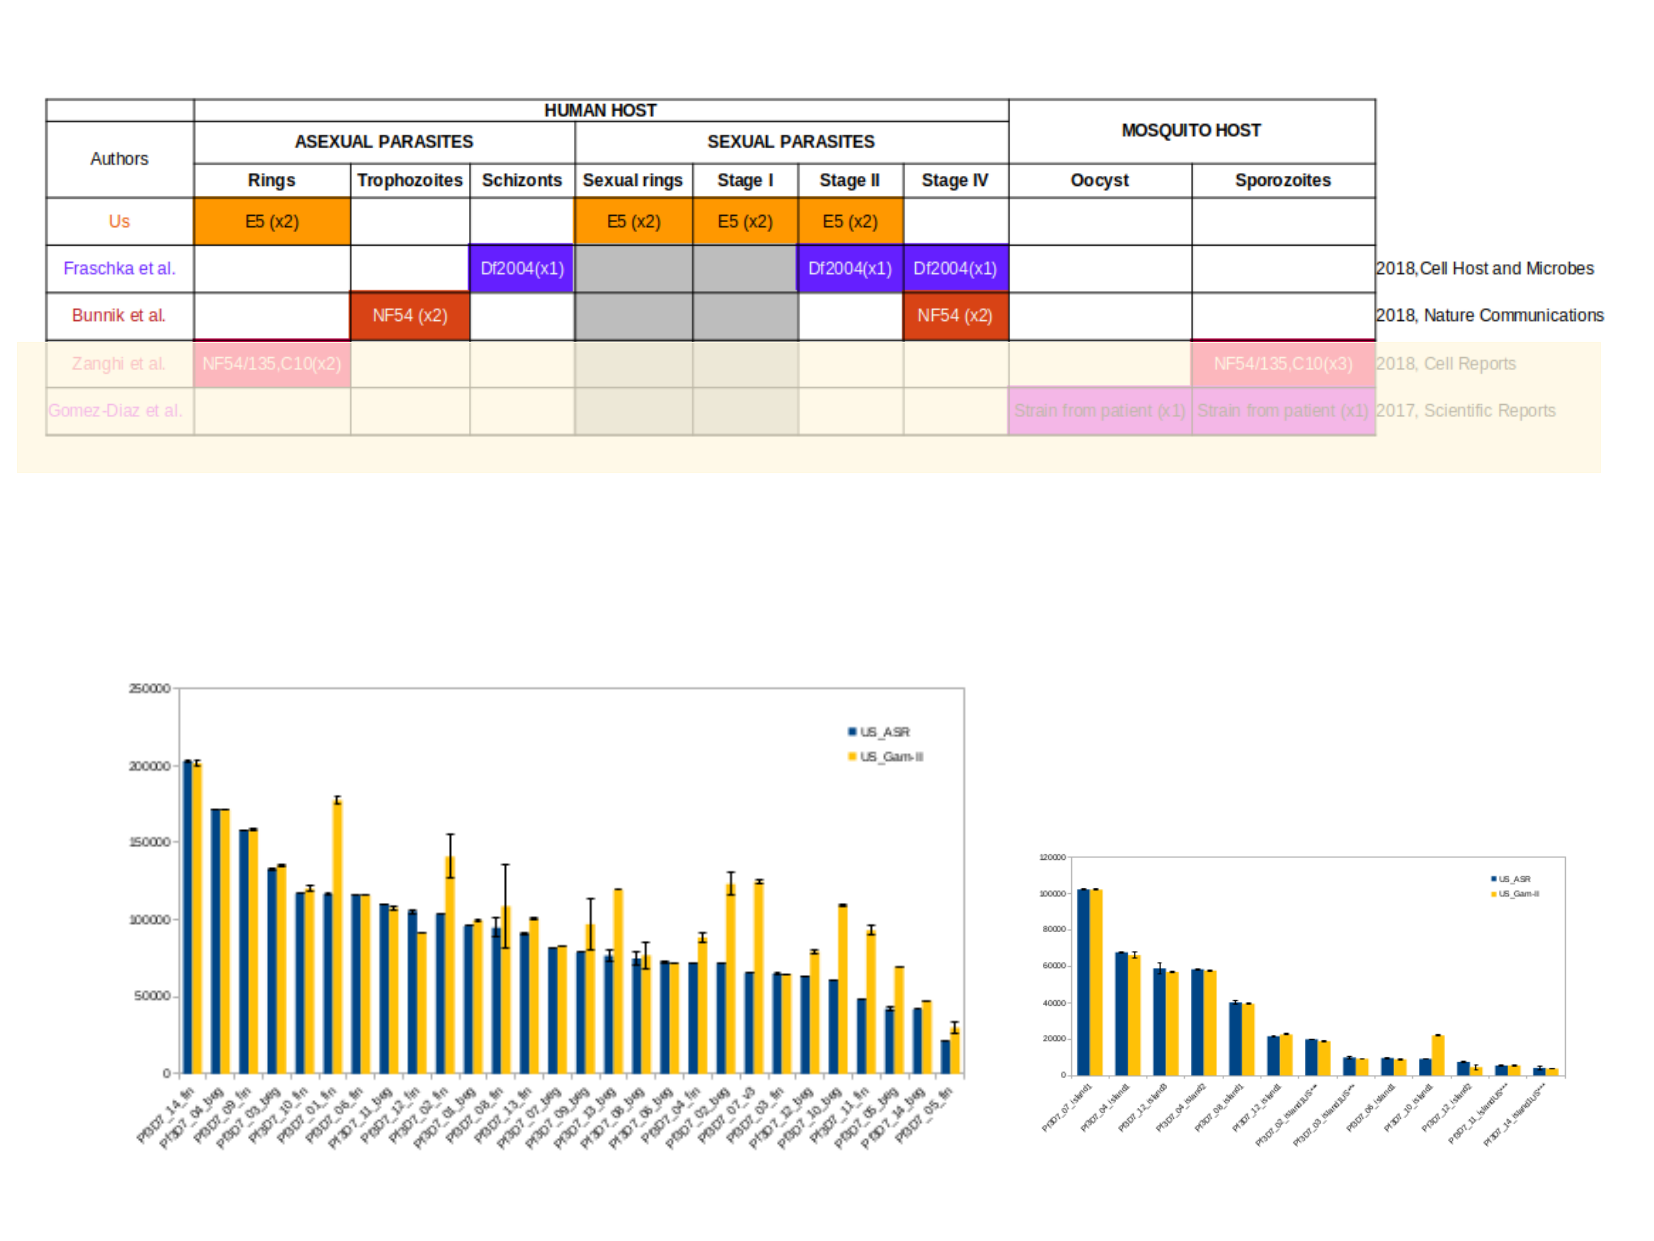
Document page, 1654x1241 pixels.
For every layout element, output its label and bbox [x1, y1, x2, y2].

text_box [17, 342, 1601, 473]
picture [41, 94, 1613, 441]
picture [1025, 842, 1571, 1152]
picture [103, 657, 981, 1158]
